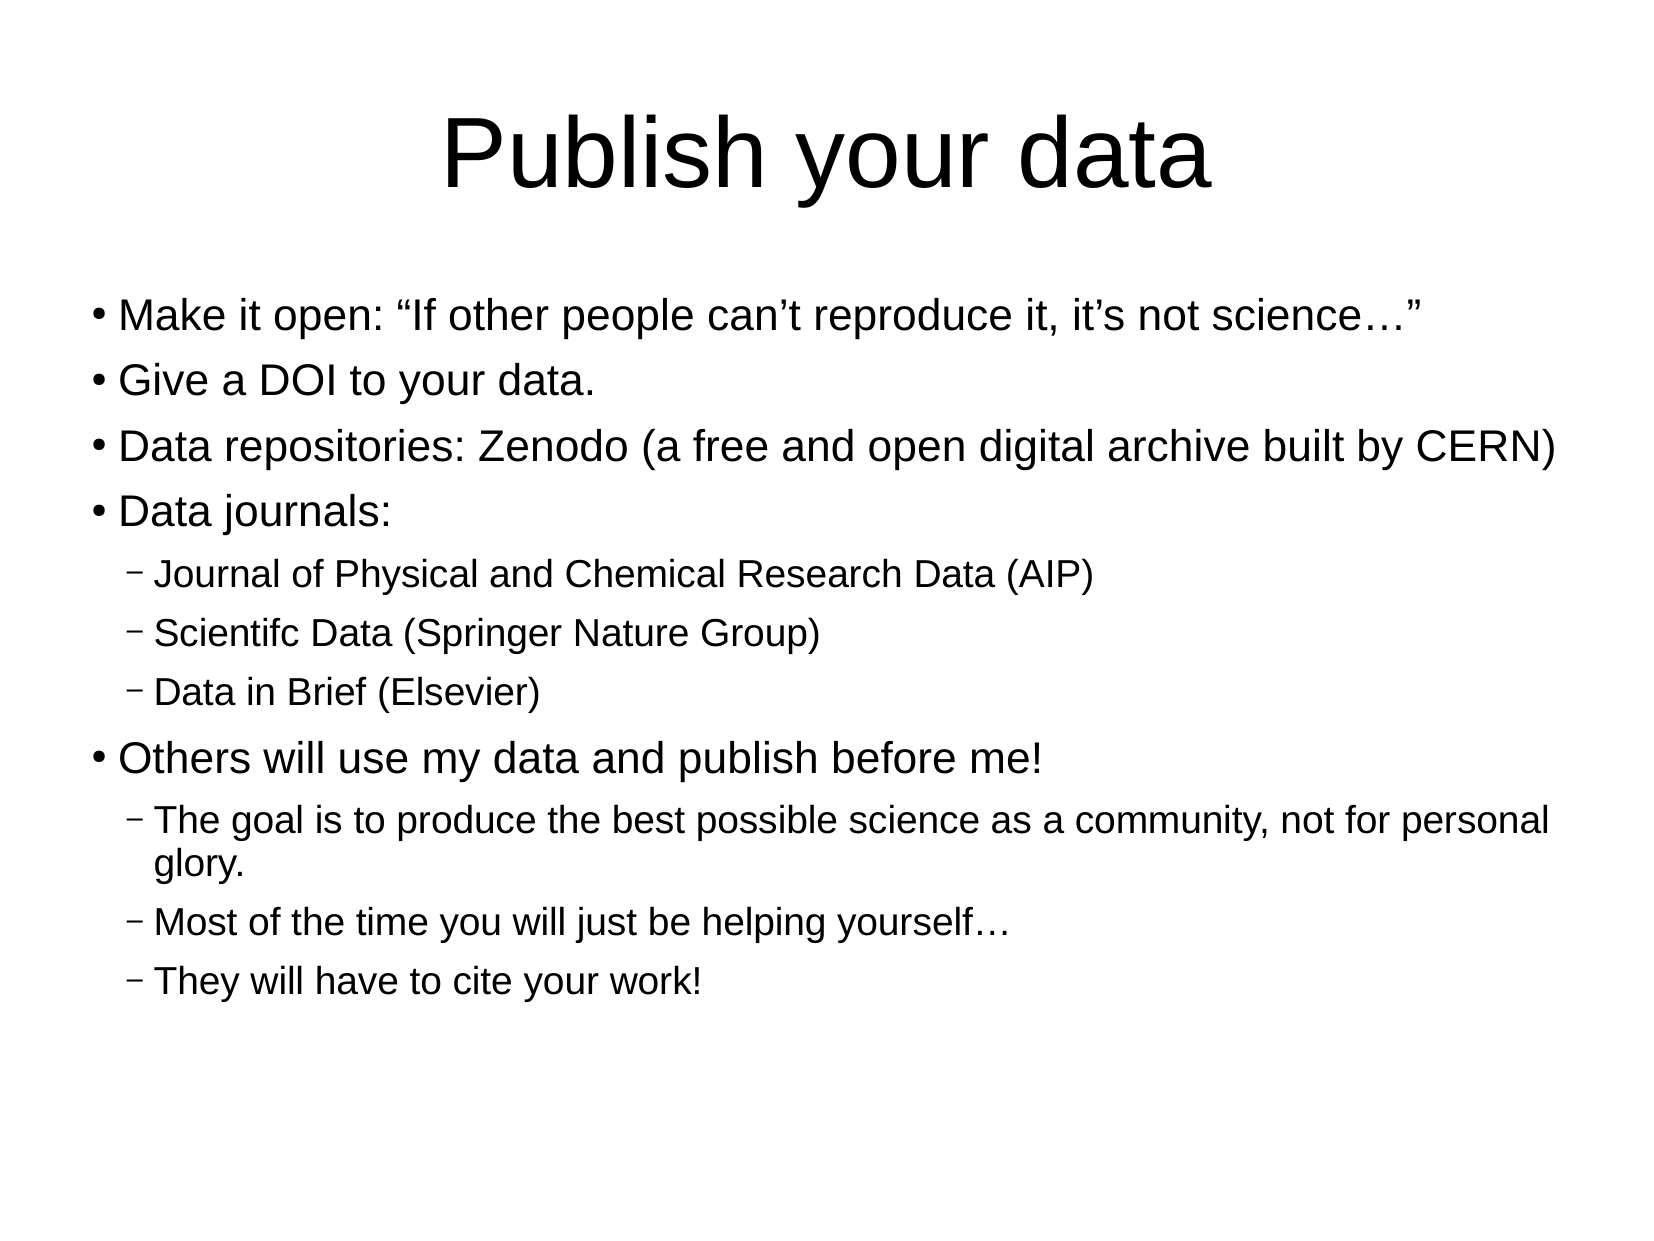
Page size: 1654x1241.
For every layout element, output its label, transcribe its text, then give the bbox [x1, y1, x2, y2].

list Make it open: “If other people can’t reproduce it, it’s not science…” Give a DOI to your data. Data repositories: Zenodo (a free and open digital archive built by CERN) Data journals: Journal of Physical and Chemical Research Data (AIP) Scientifc Data (Springer Nature Group) Data in Brief (Elsevier) Others will use my data and publish before me! The goal is to produce the best possible science as a community, not for personal glory. Most of the time you will just be helping yourself… They will have to cite your work! [82, 290, 1571, 1010]
title Publish your data [82, 49, 1571, 257]
